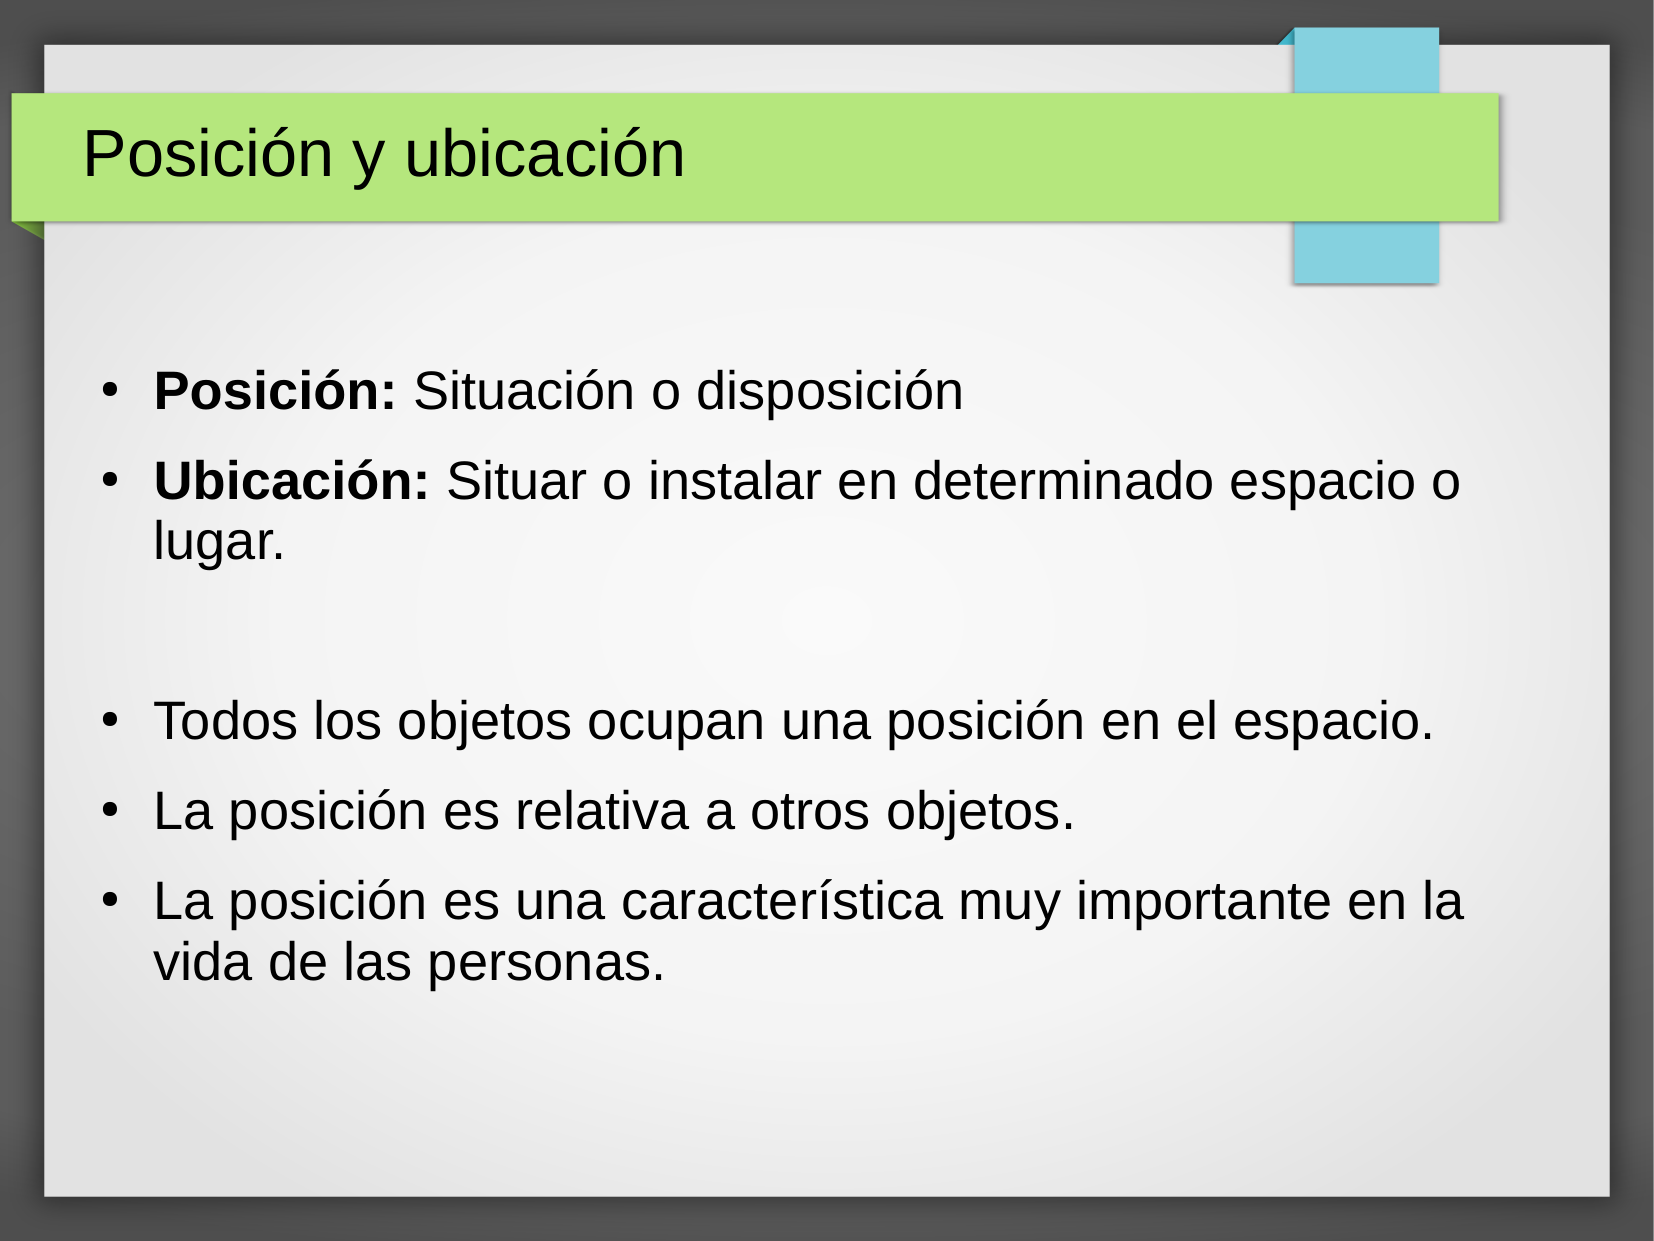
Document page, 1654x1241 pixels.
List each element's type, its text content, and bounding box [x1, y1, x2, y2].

title Posición y ubicación [82, 94, 1264, 213]
list Posición: Situación o disposición Ubicación: Situar o instalar en determinado espacio o lugar. Todos los objetos ocupan una posición en el espacio. La posición es relativa a otros objetos. La posición es una característica muy importante en la vida de las personas. [82, 360, 1571, 1080]
picture [0, 0, 1654, 1241]
